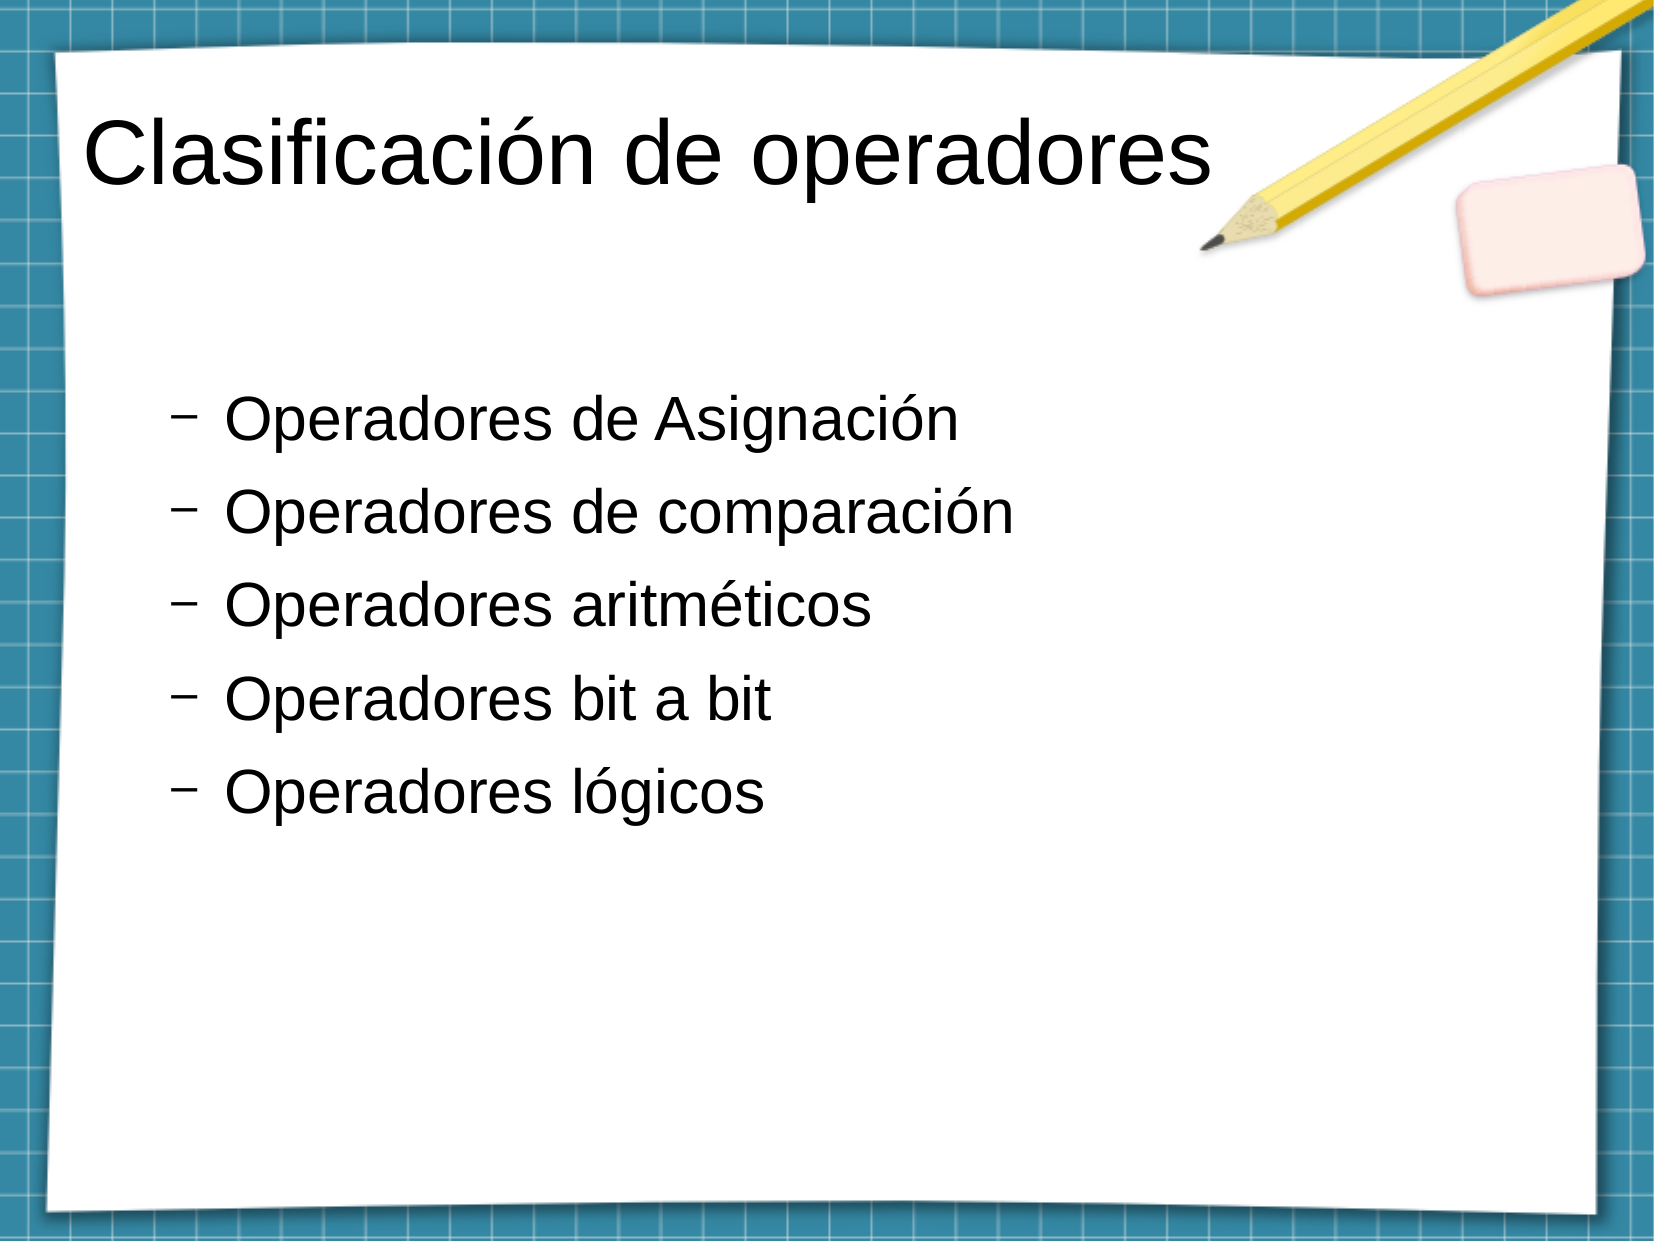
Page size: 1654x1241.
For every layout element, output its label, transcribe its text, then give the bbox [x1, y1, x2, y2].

picture [0, 0, 1654, 1241]
title Clasificación de operadores [82, 49, 1571, 257]
list Operadores de Asignación Operadores de comparación Operadores aritméticos Operadores bit a bit Operadores lógicos [82, 290, 1571, 1010]
